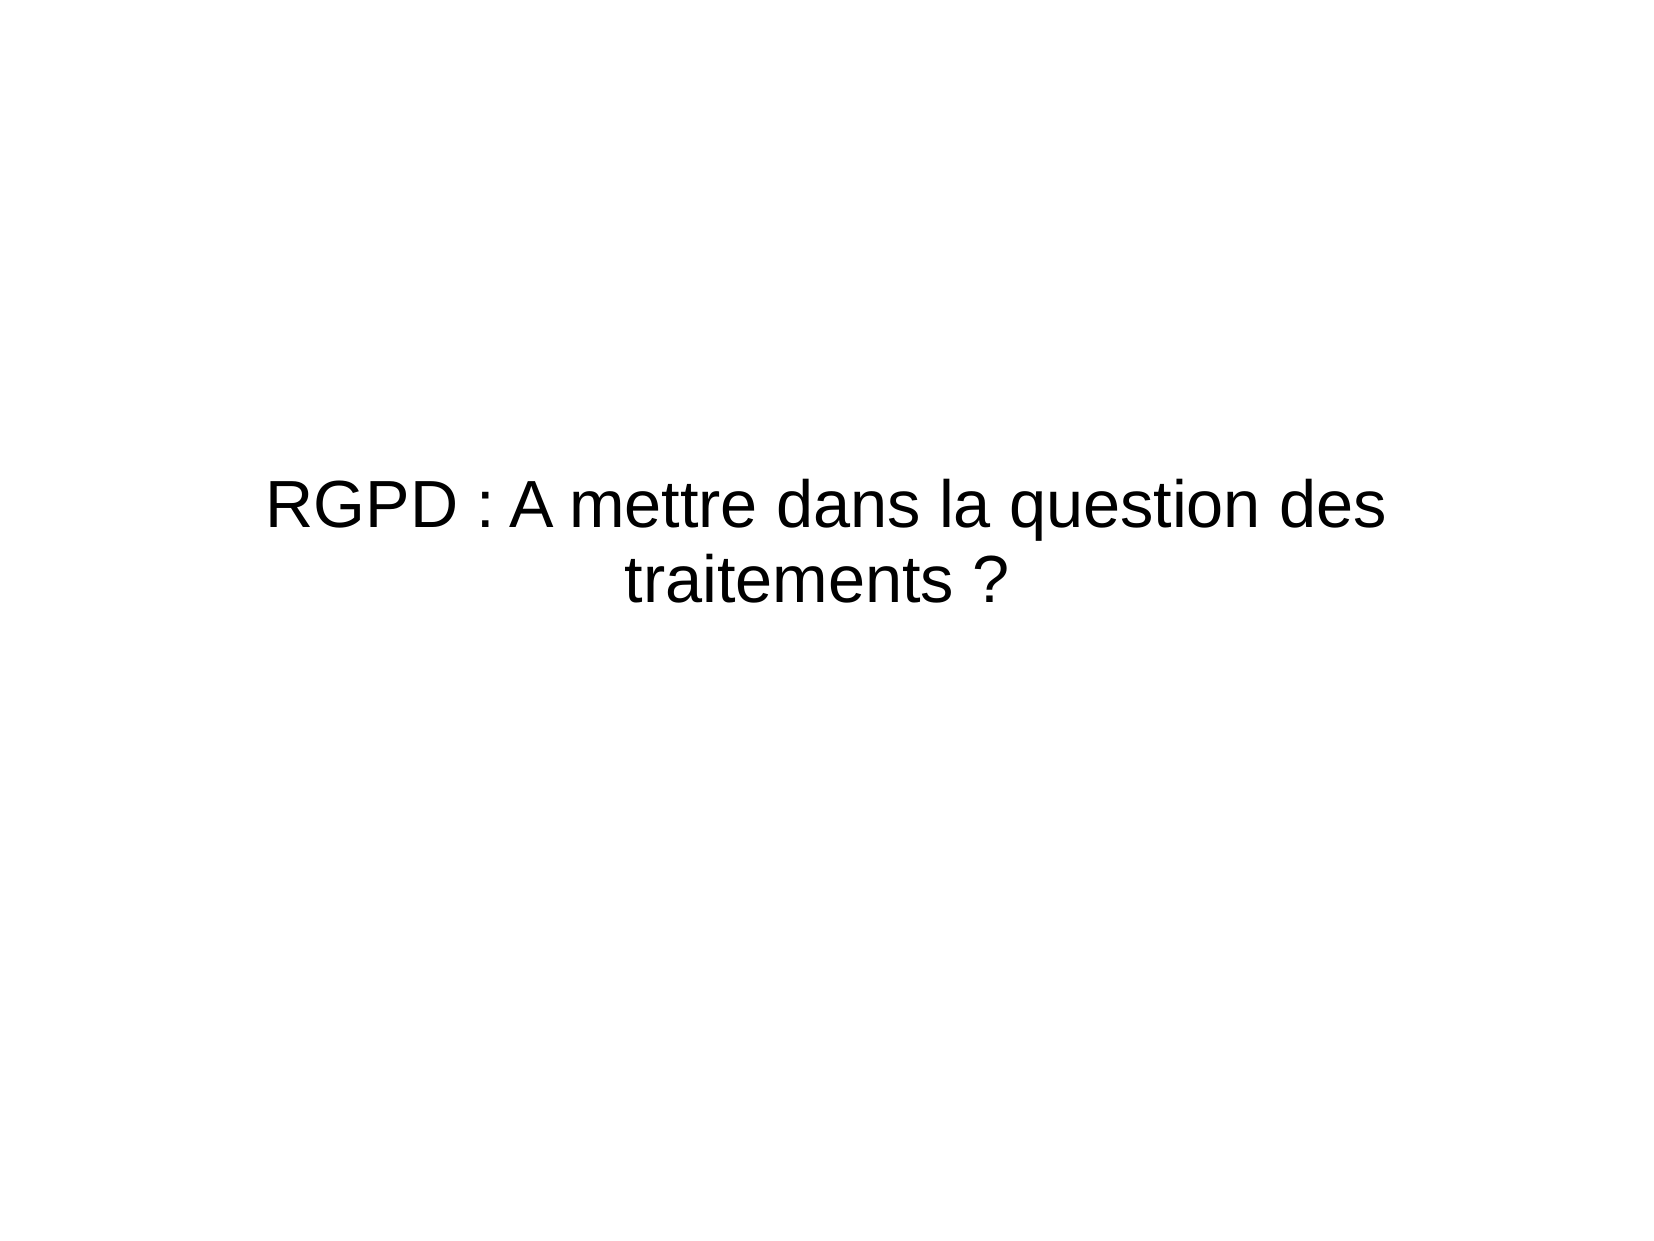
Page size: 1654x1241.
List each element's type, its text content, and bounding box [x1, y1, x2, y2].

subtitle RGPD : A mettre dans la question des traitements ? [82, 49, 1571, 1109]
